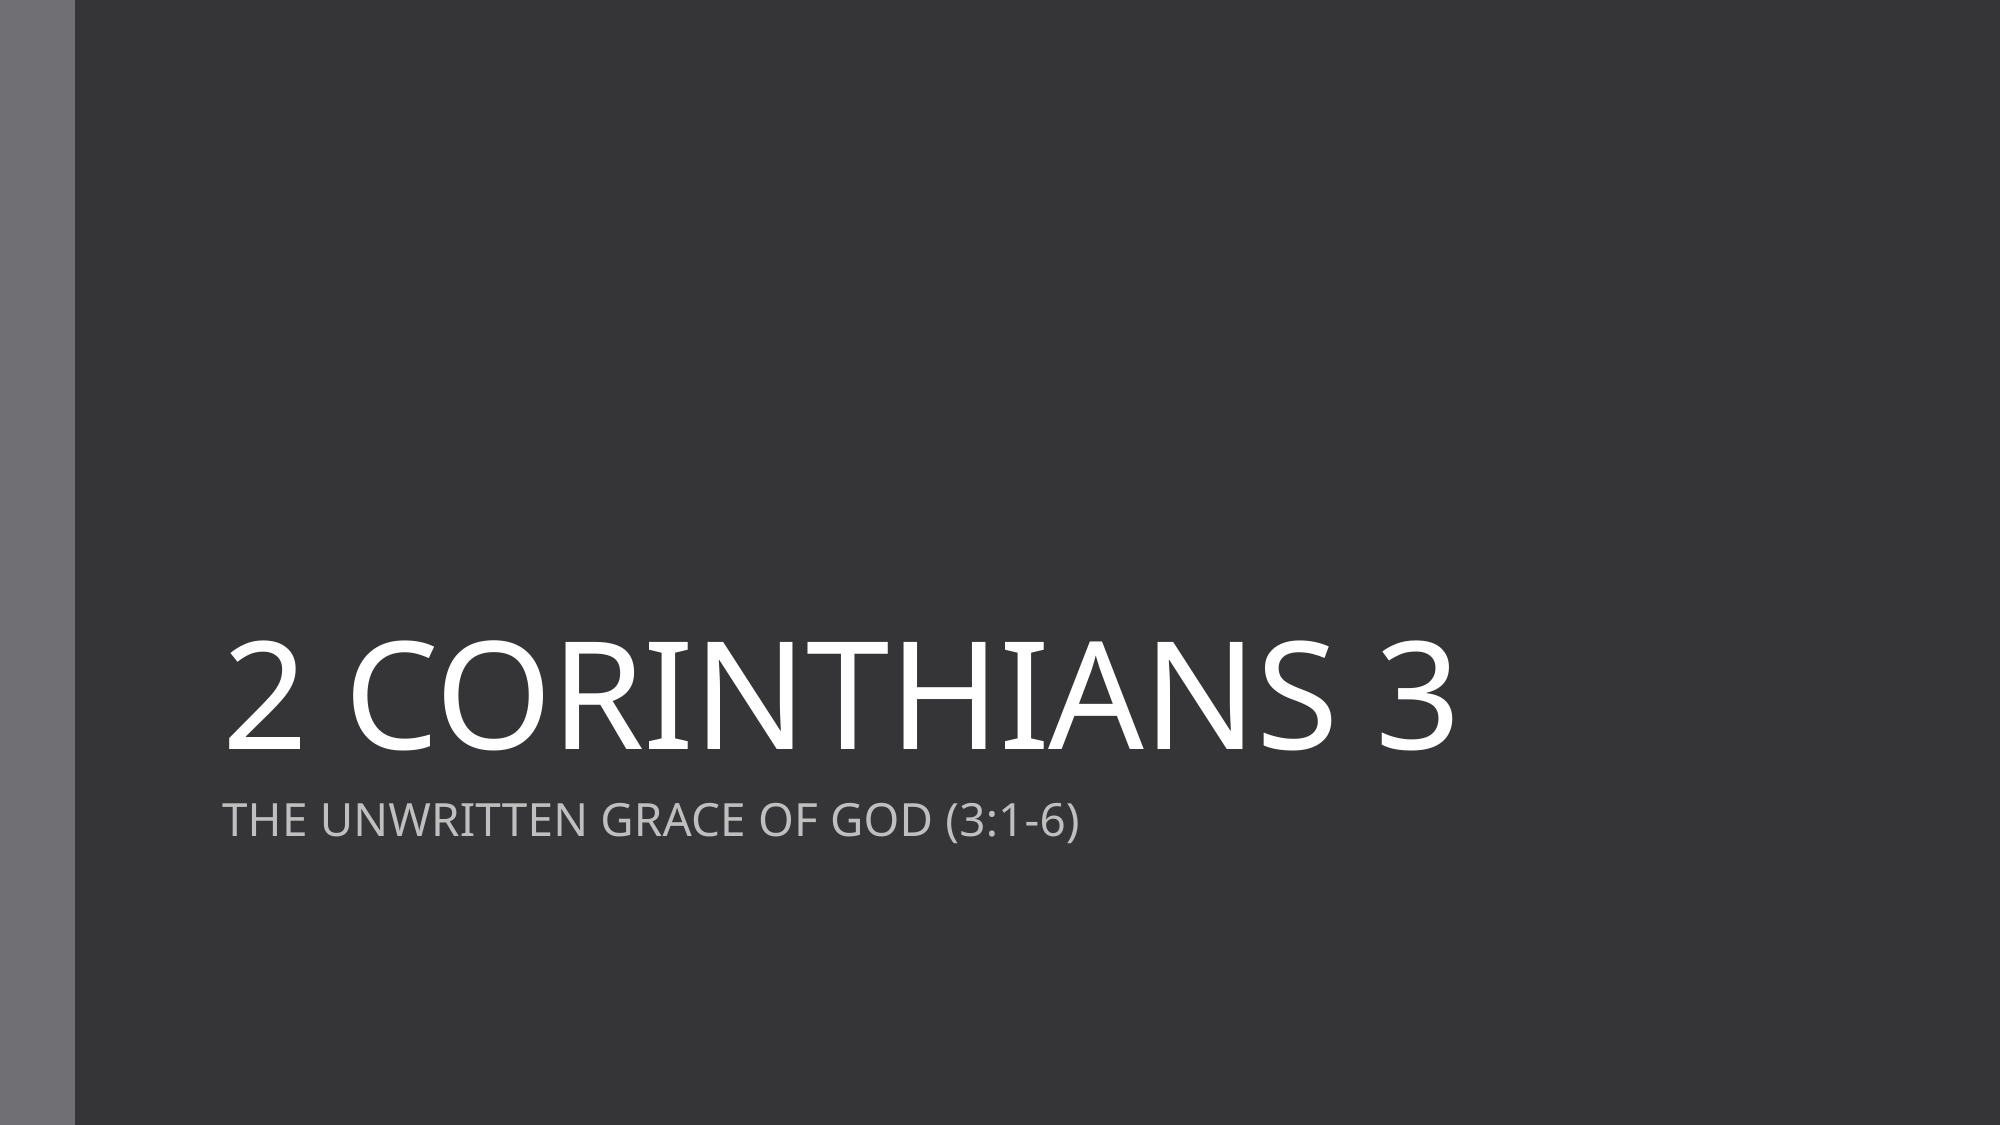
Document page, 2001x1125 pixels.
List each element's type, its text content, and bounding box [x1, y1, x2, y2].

title 2 CORINTHIANS 3 [206, 124, 1752, 787]
subtitle THE UNWRITTEN GRACE OF GOD (3:1-6) [206, 787, 1752, 1066]
